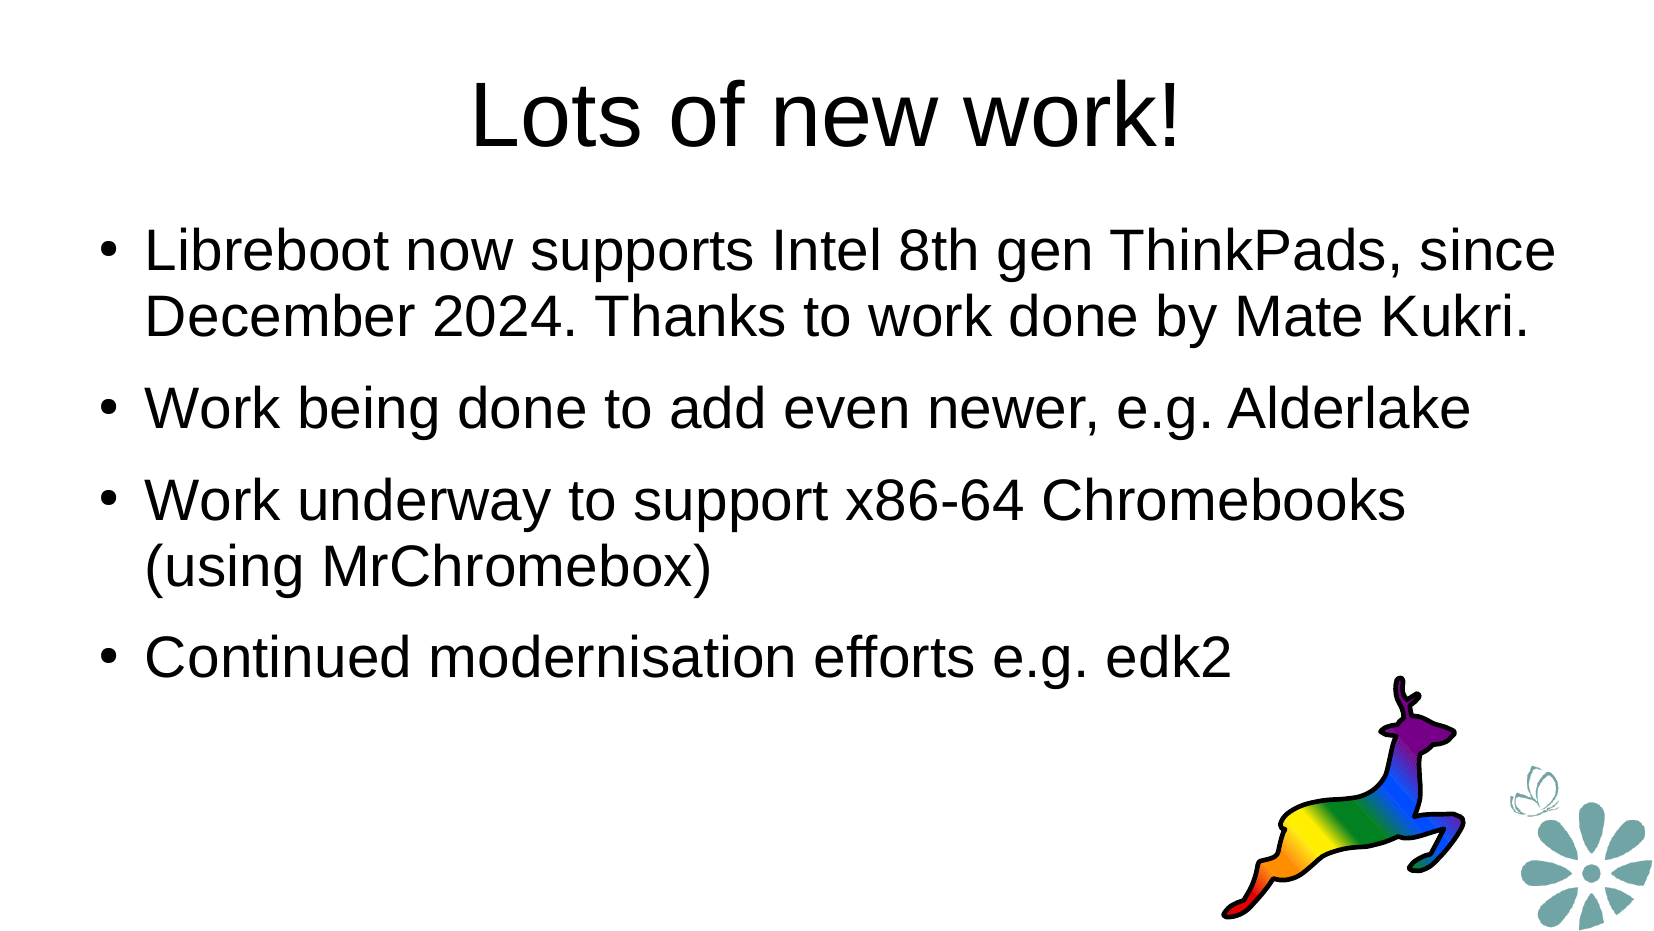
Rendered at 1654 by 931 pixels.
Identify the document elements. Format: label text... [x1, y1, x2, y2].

title Lots of new work! [82, 37, 1571, 193]
list Libreboot now supports Intel 8th gen ThinkPads, since December 2024. Thanks to work done by Mate Kukri. Work being done to add even newer, e.g. Alderlake Work underway to support x86-64 Chromebooks (using MrChromebox) Continued modernisation efforts e.g. edk2 [82, 217, 1571, 758]
picture [1210, 664, 1654, 931]
